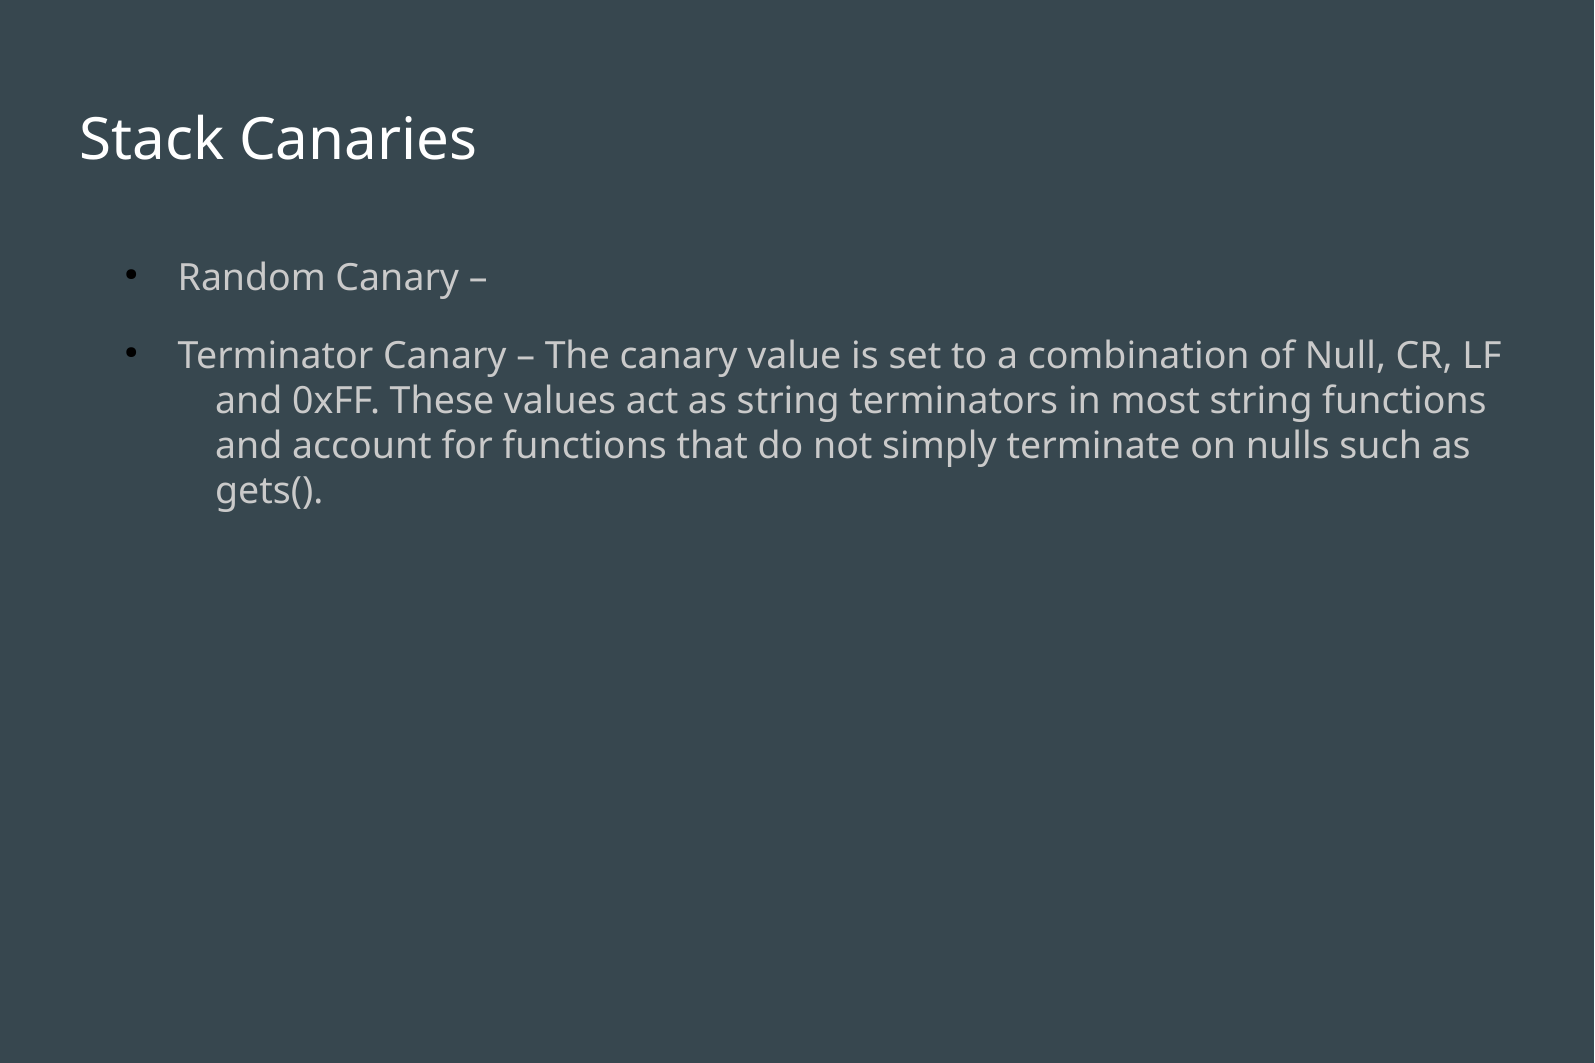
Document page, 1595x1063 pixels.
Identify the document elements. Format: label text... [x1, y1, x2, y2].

list Random Canary – Terminator Canary – The canary value is set to a combination of Null, CR, LF and 0xFF. These values act as string terminators in most string functions and account for functions that do not simply terminate on nulls such as gets(). [54, 238, 1541, 945]
title Stack Canaries [79, 48, 1449, 227]
